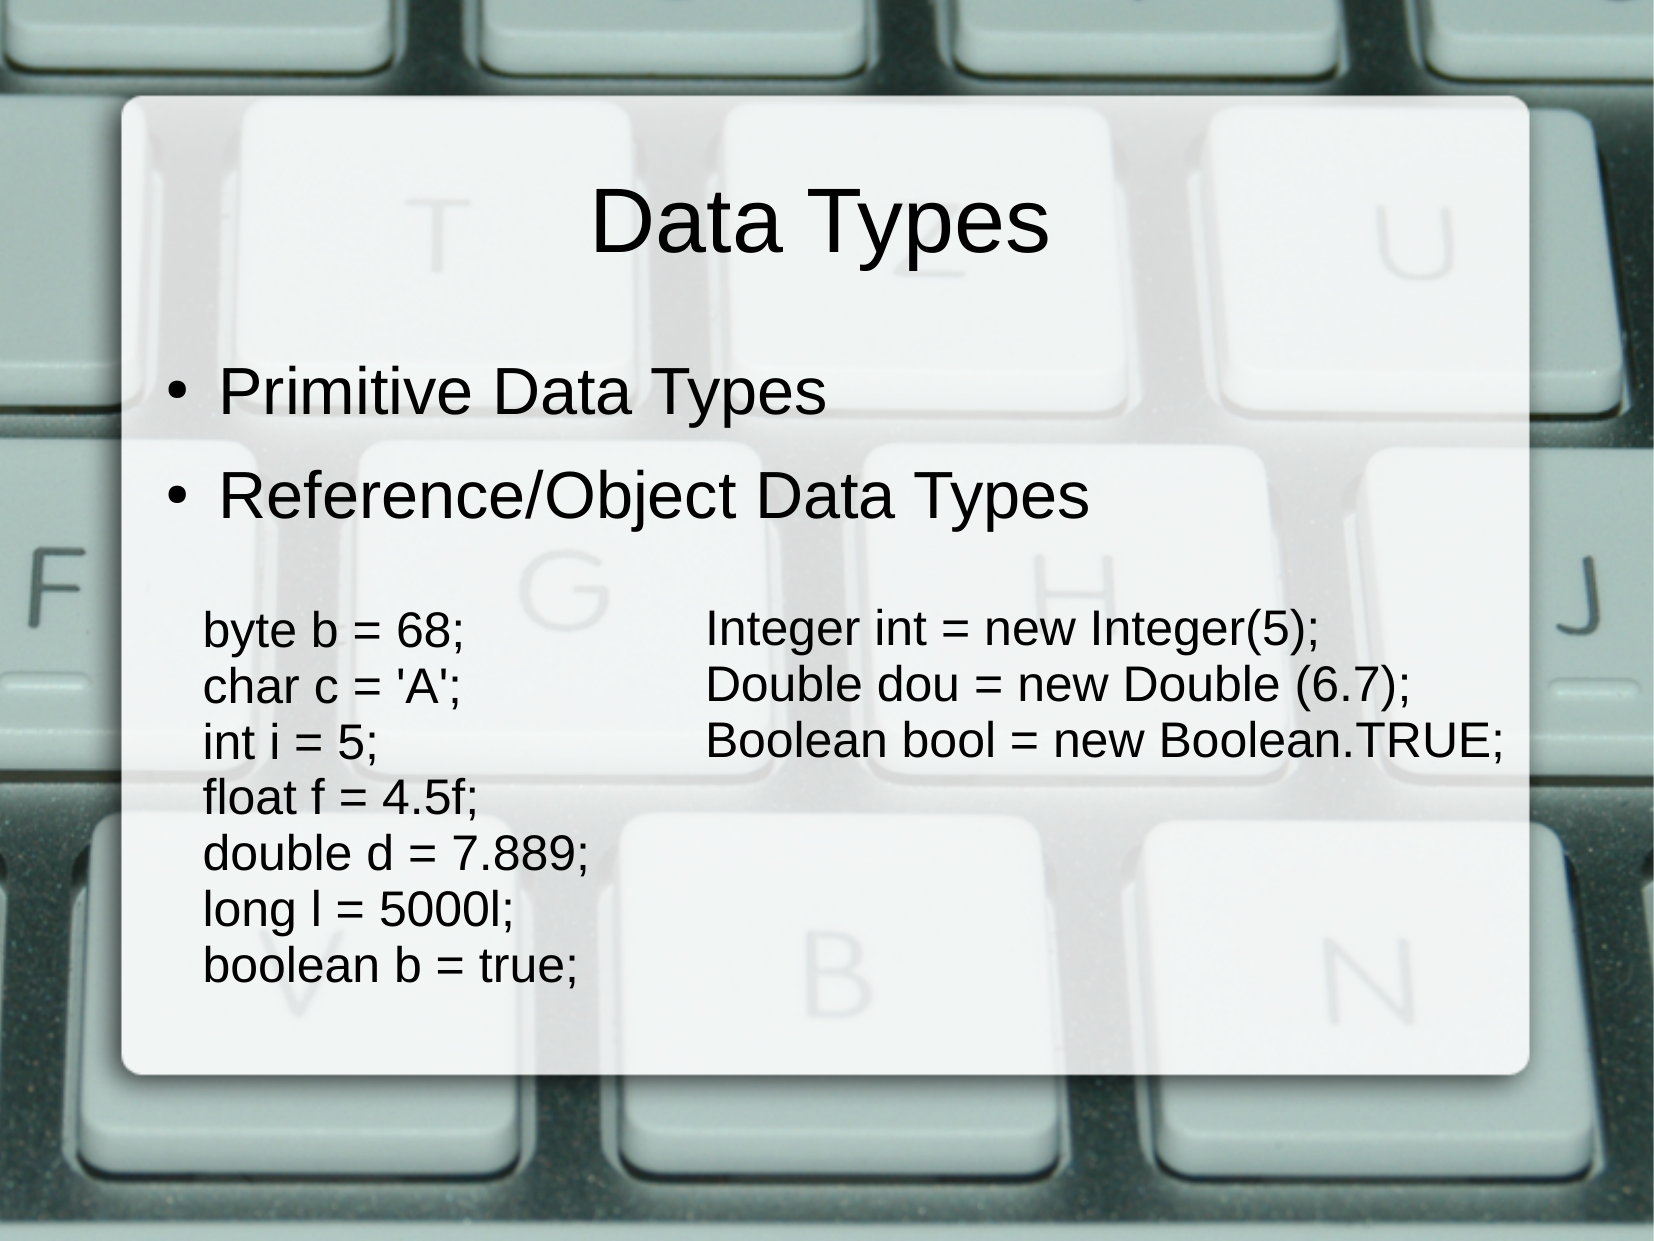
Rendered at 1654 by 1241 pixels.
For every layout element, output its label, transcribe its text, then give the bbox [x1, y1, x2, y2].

list Primitive Data Types Reference/Object Data Types [147, 354, 1506, 1063]
picture [0, 0, 1654, 1241]
text_box byte b = 68; char c = 'A'; int i = 5; float f = 4.5f; double d = 7.889; long l = 5000l; boolean b = true; [202, 602, 591, 993]
title Data Types [135, 117, 1506, 325]
text_box Integer int = new Integer(5); Double dou = new Double (6.7); Boolean bool = new Boolean.TRUE; [705, 600, 1506, 768]
